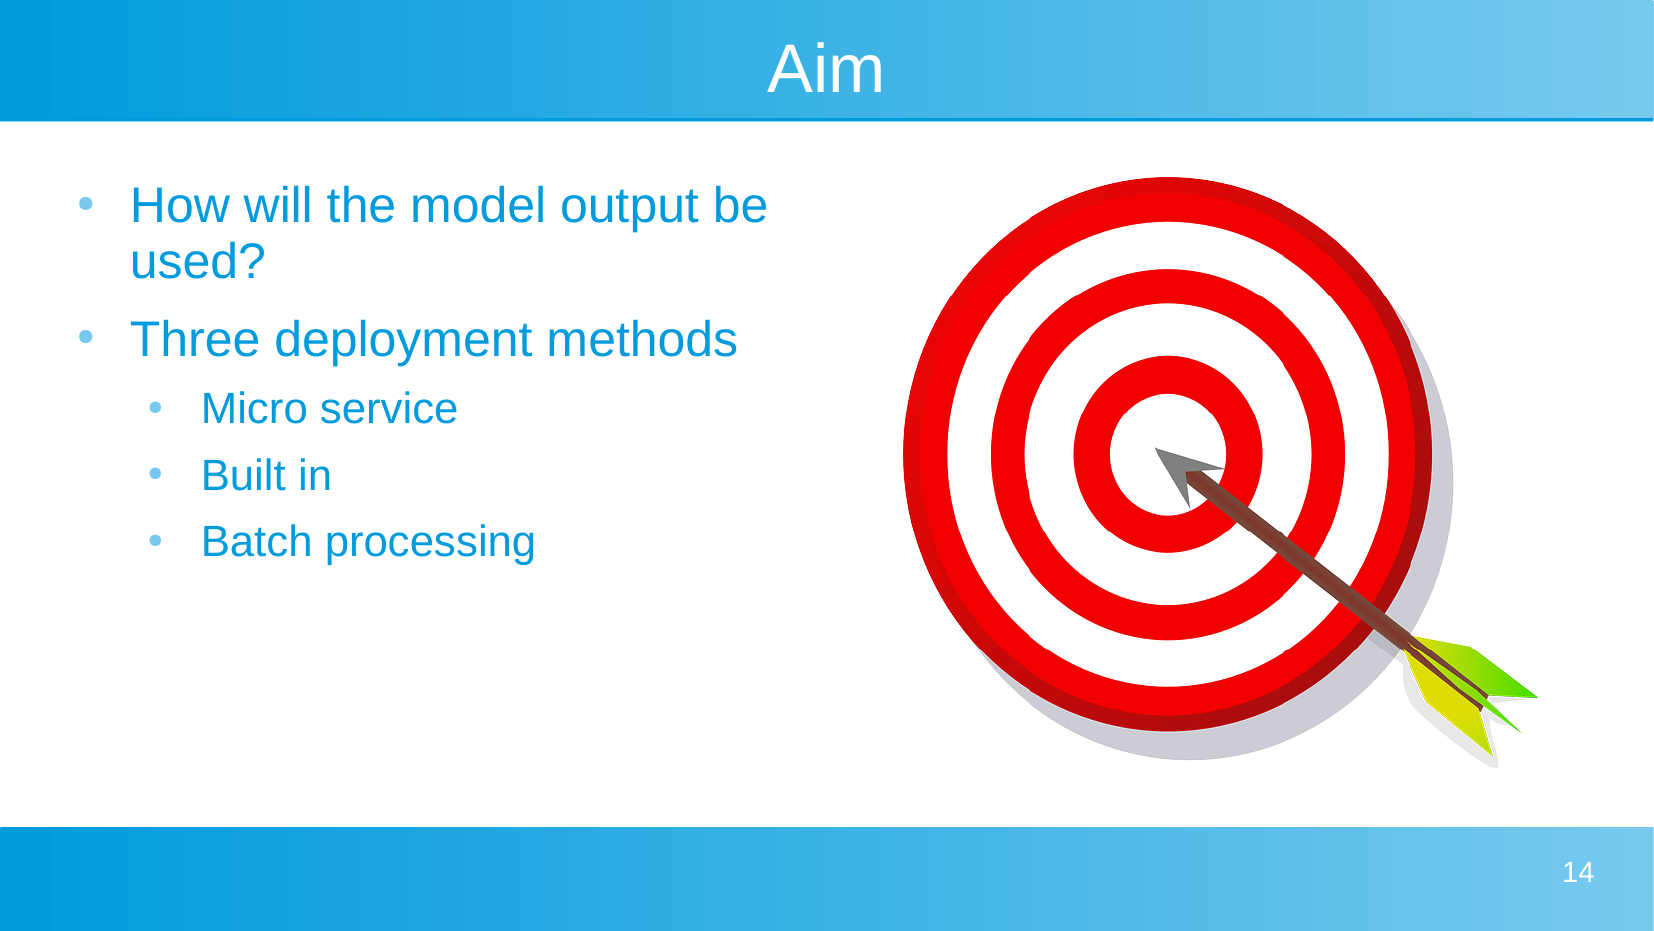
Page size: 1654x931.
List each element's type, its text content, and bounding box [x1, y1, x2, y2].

title Aim [59, 29, 1595, 108]
list How will the model output be used? Three deployment methods Micro service Built in Batch processing [59, 177, 809, 768]
picture [903, 177, 1538, 768]
